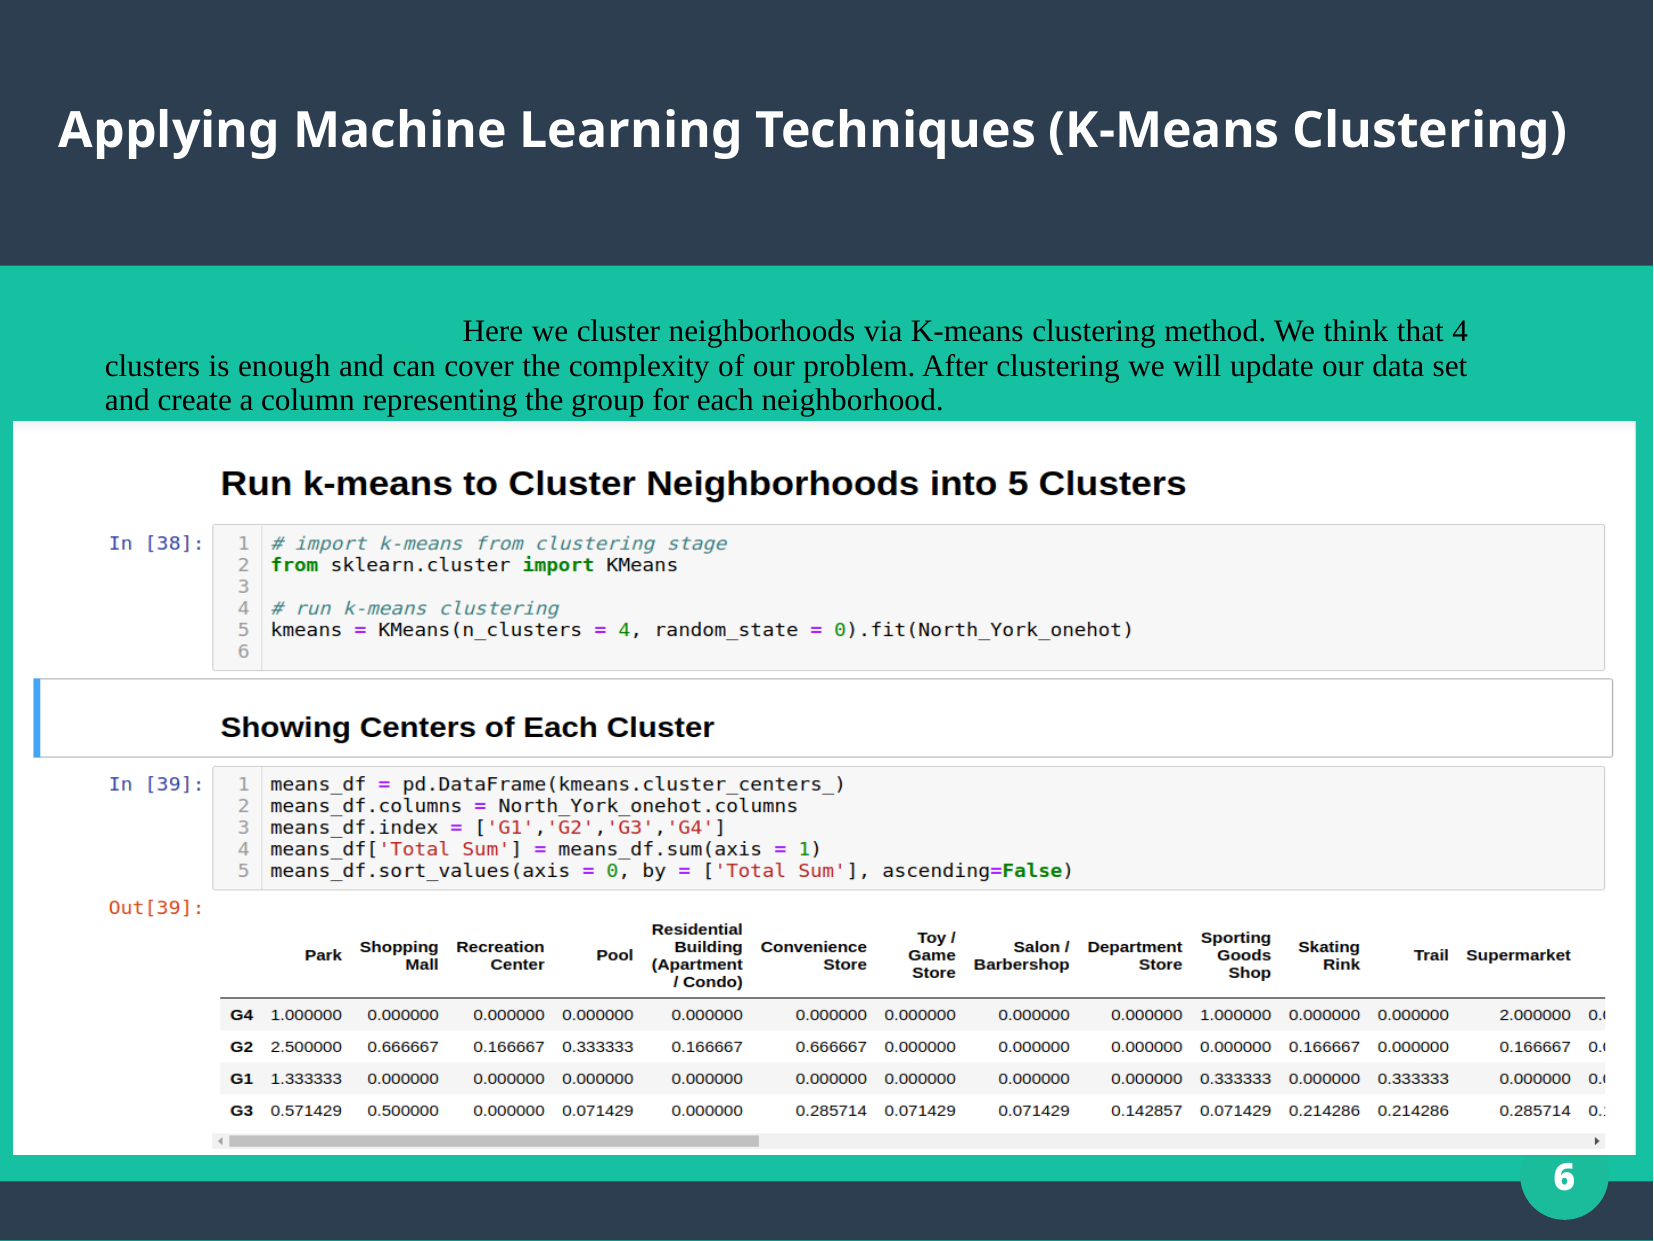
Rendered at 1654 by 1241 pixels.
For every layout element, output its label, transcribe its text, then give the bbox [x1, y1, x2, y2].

title Applying Machine Learning Techniques (K-Means Clustering) [58, 49, 1594, 207]
text_box Here we cluster neighborhoods via K-means clustering method. We think that 4 clusters is enough and can cover the complexity of our problem. After clustering we will update our data set and create a column representing the group for each neighborhood. [90, 269, 1485, 421]
picture [13, 421, 1636, 1156]
